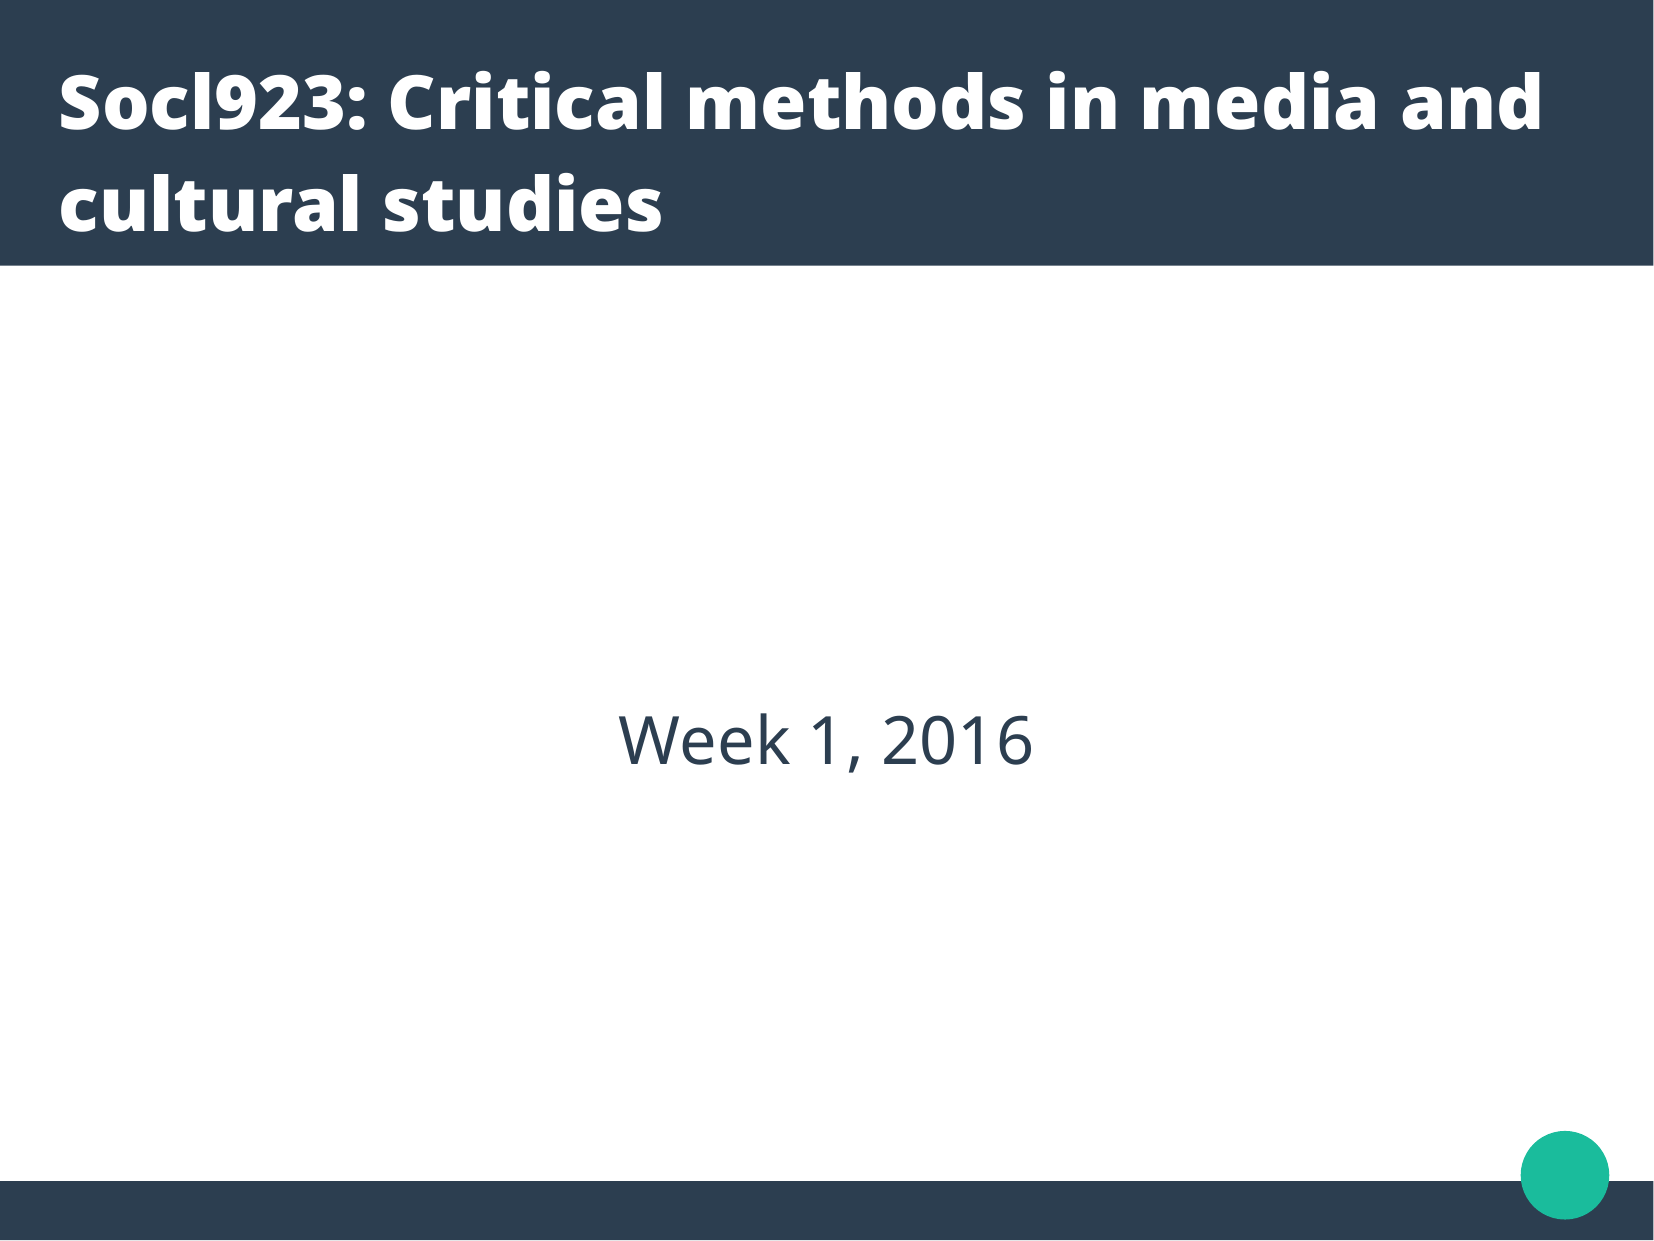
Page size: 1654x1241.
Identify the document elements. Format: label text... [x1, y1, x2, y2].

subtitle Week 1, 2016 [59, 324, 1595, 1152]
title Socl923: Critical methods in media and cultural studies [59, 49, 1595, 207]
